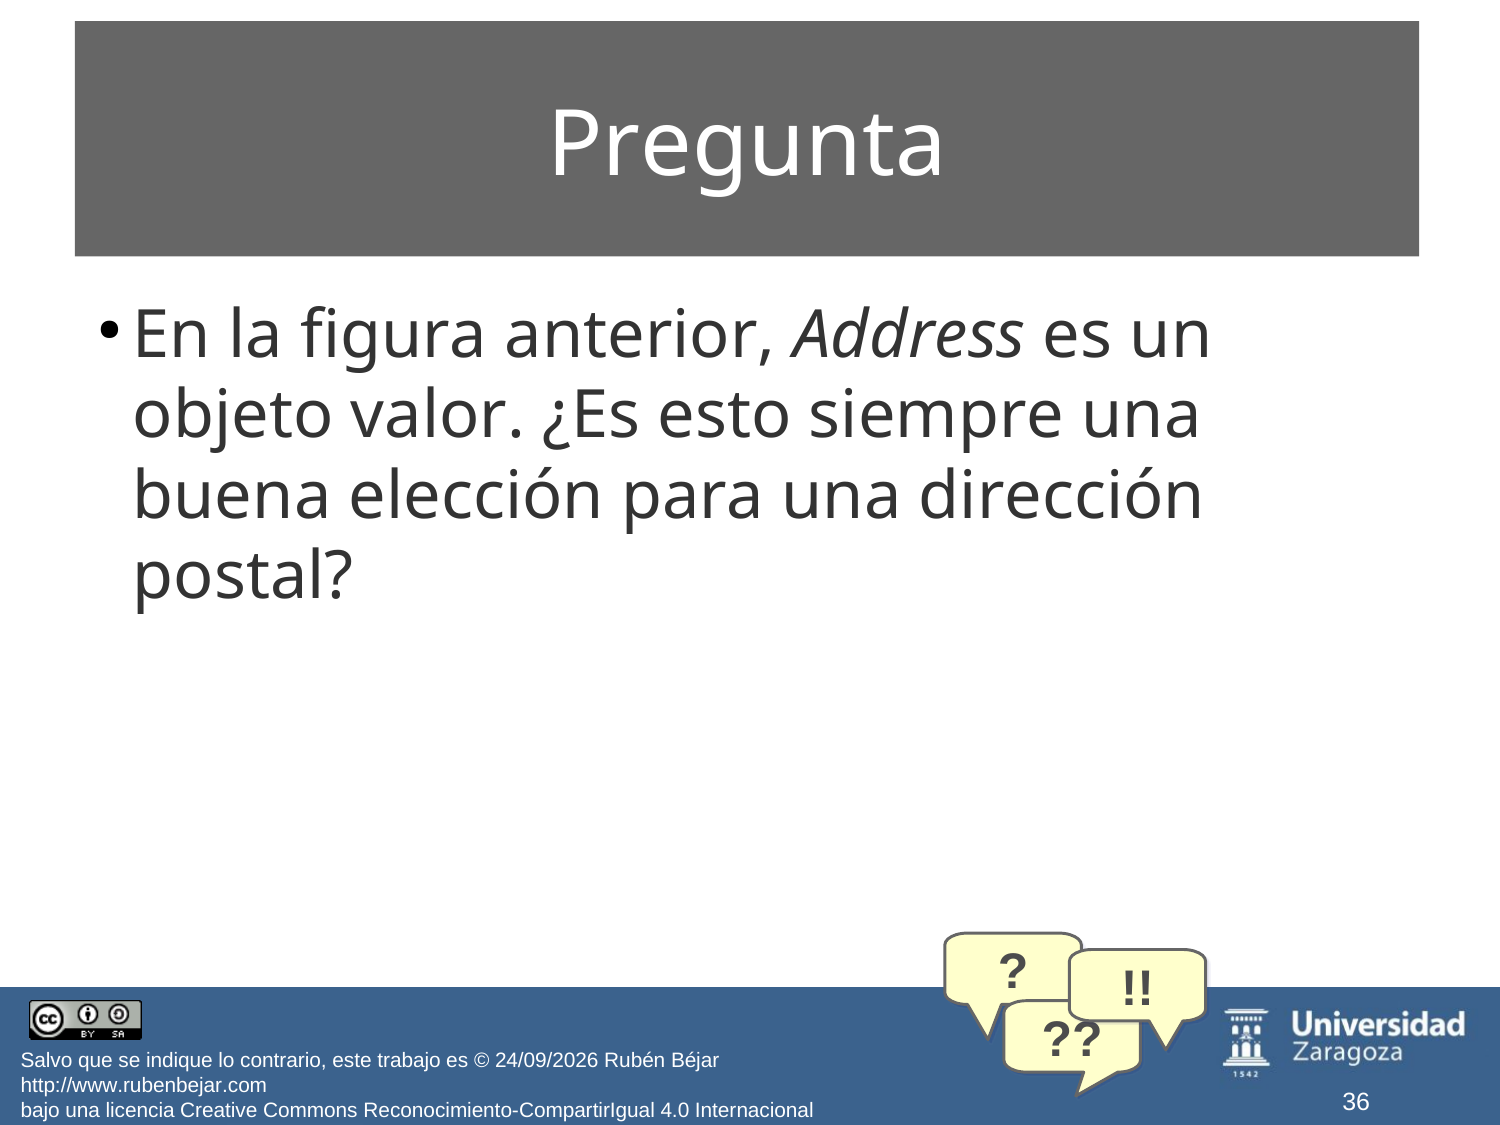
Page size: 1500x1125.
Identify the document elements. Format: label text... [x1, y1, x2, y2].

text_box ? [944, 933, 1082, 1040]
text_box !! [1069, 949, 1206, 1050]
title Pregunta [74, 21, 1420, 257]
list En la figura anterior, Address es un objeto valor. ¿Es esto siempre una buena elección para una dirección postal? [82, 283, 1418, 957]
text_box ?? [1003, 1000, 1141, 1097]
picture [0, 987, 1500, 1125]
